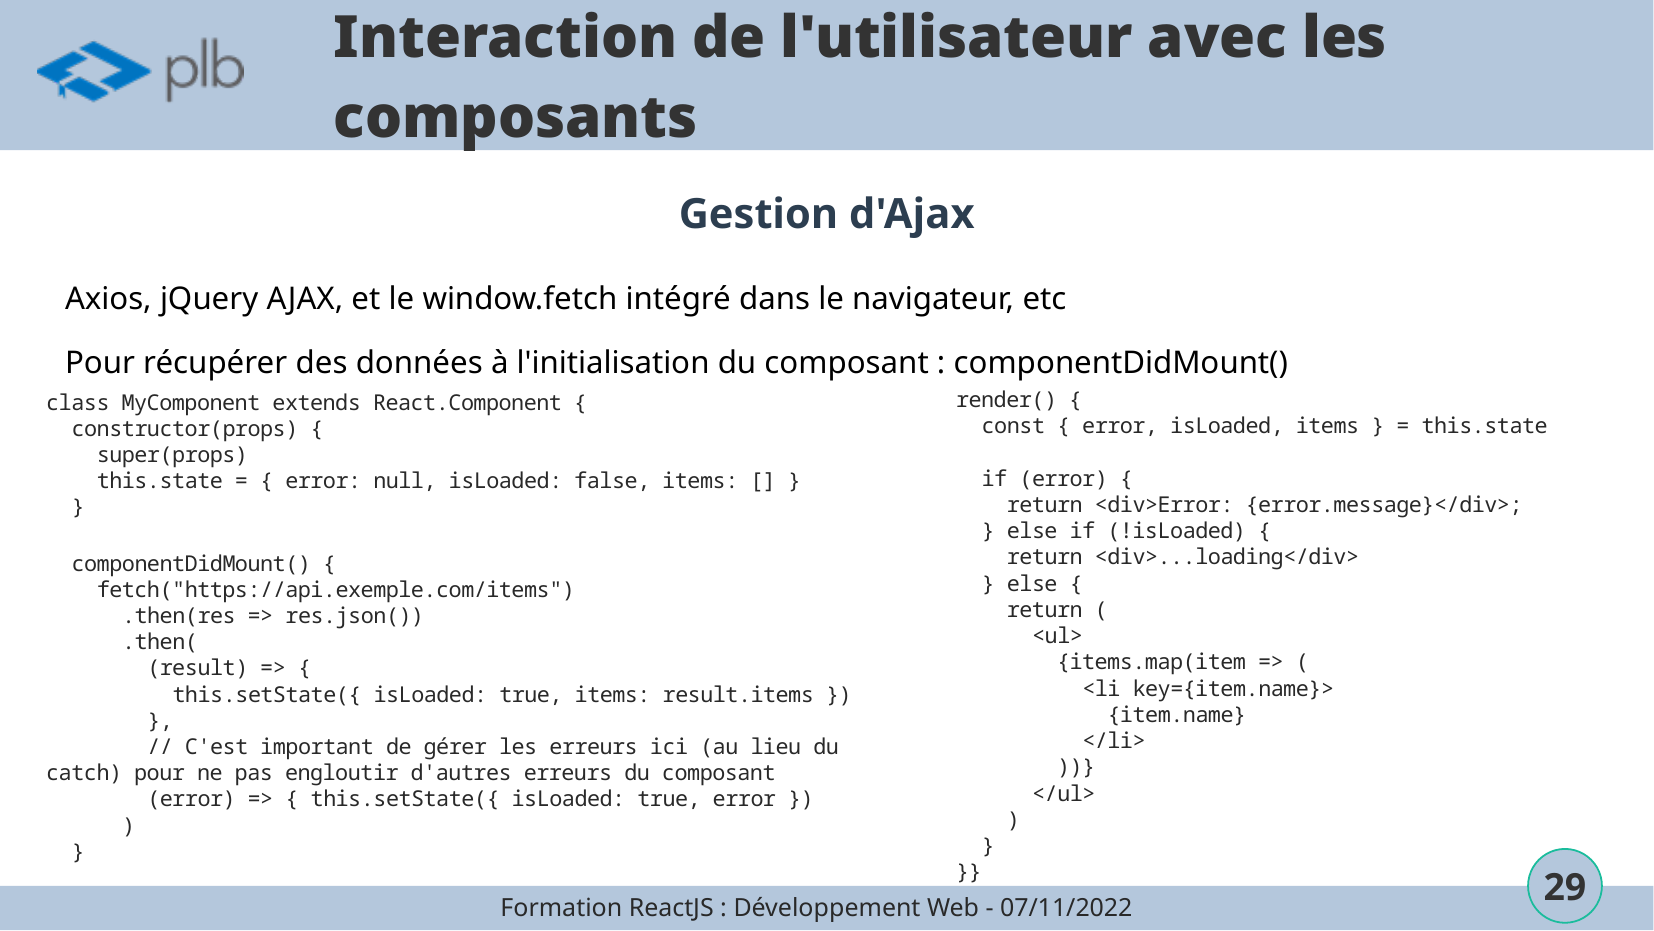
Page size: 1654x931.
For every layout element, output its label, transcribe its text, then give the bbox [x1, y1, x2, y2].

text_box Axios, jQuery AJAX, et le window.fetch intégré dans le navigateur, etc Pour récupérer des données à l'initialisation du composant : componentDidMount() [64, 254, 1619, 349]
text_box class MyComponent extends React.Component { constructor(props) { super(props) this.state = { error: null, isLoaded: false, items: [] } } componentDidMount() { fetch("https://api.exemple.com/items") .then(res => res.json()) .then( (result) => { this.setState({ isLoaded: true, items: result.items }) }, // C'est important de gérer les erreurs ici (au lieu du catch) pour ne pas engloutir d'autres erreurs du composant (error) => { this.setState({ isLoaded: true, error }) ) } [31, 380, 900, 931]
text_box Formation ReactJS : Développement Web - 07/11/2022 [461, 888, 1173, 926]
title Interaction de l'utilisateur avec les composants [333, 0, 1613, 151]
picture [37, 33, 244, 113]
text_box Gestion d'Ajax [59, 183, 1595, 226]
text_box render() { const { error, isLoaded, items } = this.state if (error) { return <div>Error: {error.message}</div>; } else if (!isLoaded) { return <div>...loading</div> } else { return ( <ul> {items.map(item => ( <li key={item.name}> {item.name} </li> ))} </ul> ) } }} [941, 378, 1654, 892]
